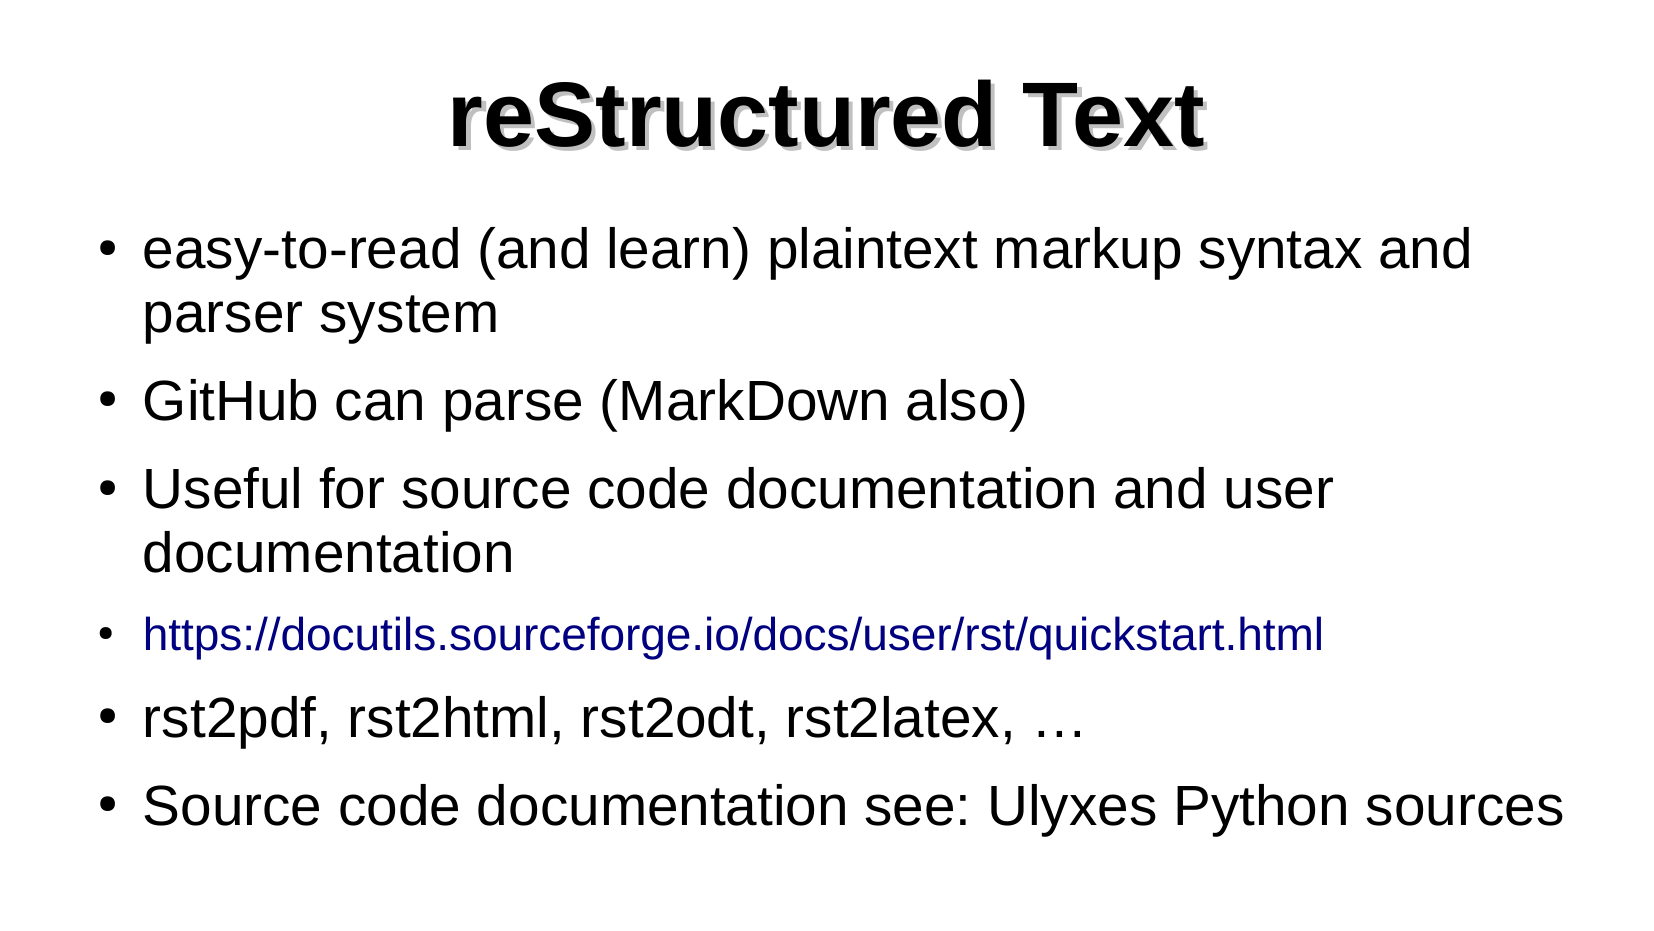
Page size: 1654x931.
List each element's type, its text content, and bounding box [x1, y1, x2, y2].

title reStructured Text [82, 37, 1571, 193]
list easy-to-read (and learn) plaintext markup syntax and parser system GitHub can parse (MarkDown also) Useful for source code documentation and user documentation https://docutils.sourceforge.io/docs/user/rst/quickstart.html rst2pdf, rst2html, rst2odt, rst2latex, … Source code documentation see: Ulyxes Python sources [82, 217, 1571, 901]
